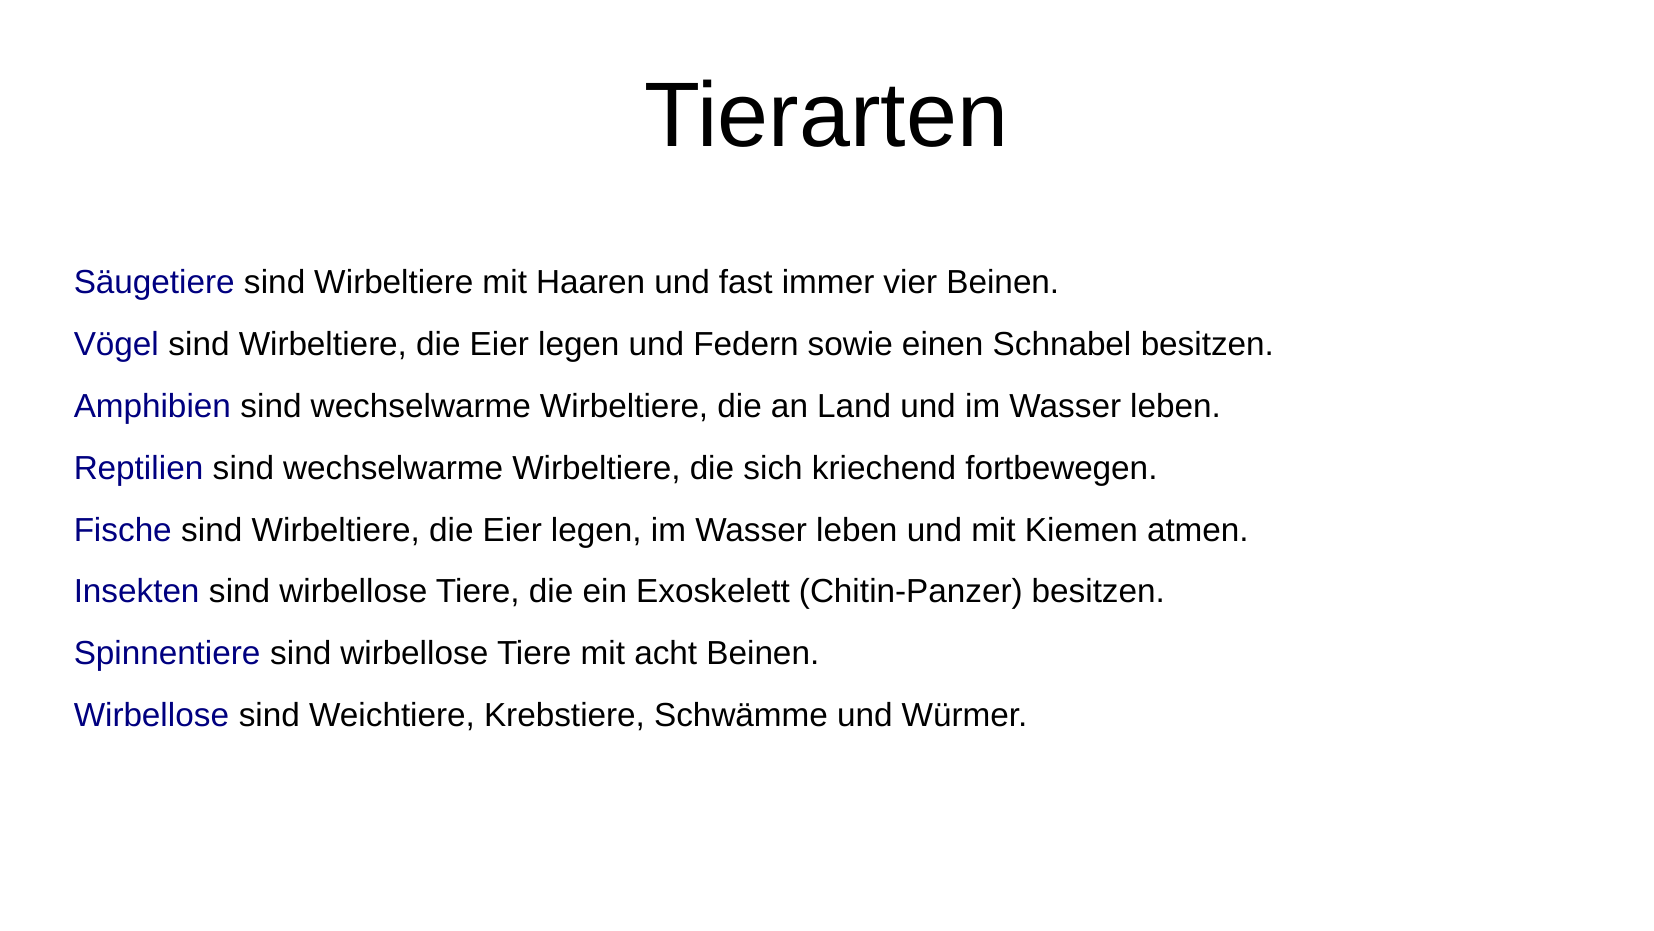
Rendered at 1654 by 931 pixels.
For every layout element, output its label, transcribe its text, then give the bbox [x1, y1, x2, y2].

text_box Säugetiere sind Wirbeltiere mit Haaren und fast immer vier Beinen. Vögel sind Wirbeltiere, die Eier legen und Federn sowie einen Schnabel besitzen. Amphibien sind wechselwarme Wirbeltiere, die an Land und im Wasser leben. Reptilien sind wechselwarme Wirbeltiere, die sich kriechend fortbewegen. Fische sind Wirbeltiere, die Eier legen, im Wasser leben und mit Kiemen atmen. Insekten sind wirbellose Tiere, die ein Exoskelett (Chitin-Panzer) besitzen. Spinnentiere sind wirbellose Tiere mit acht Beinen. Wirbellose sind Weichtiere, Krebstiere, Schwämme und Würmer. [59, 256, 1406, 931]
title Tierarten [82, 37, 1571, 193]
